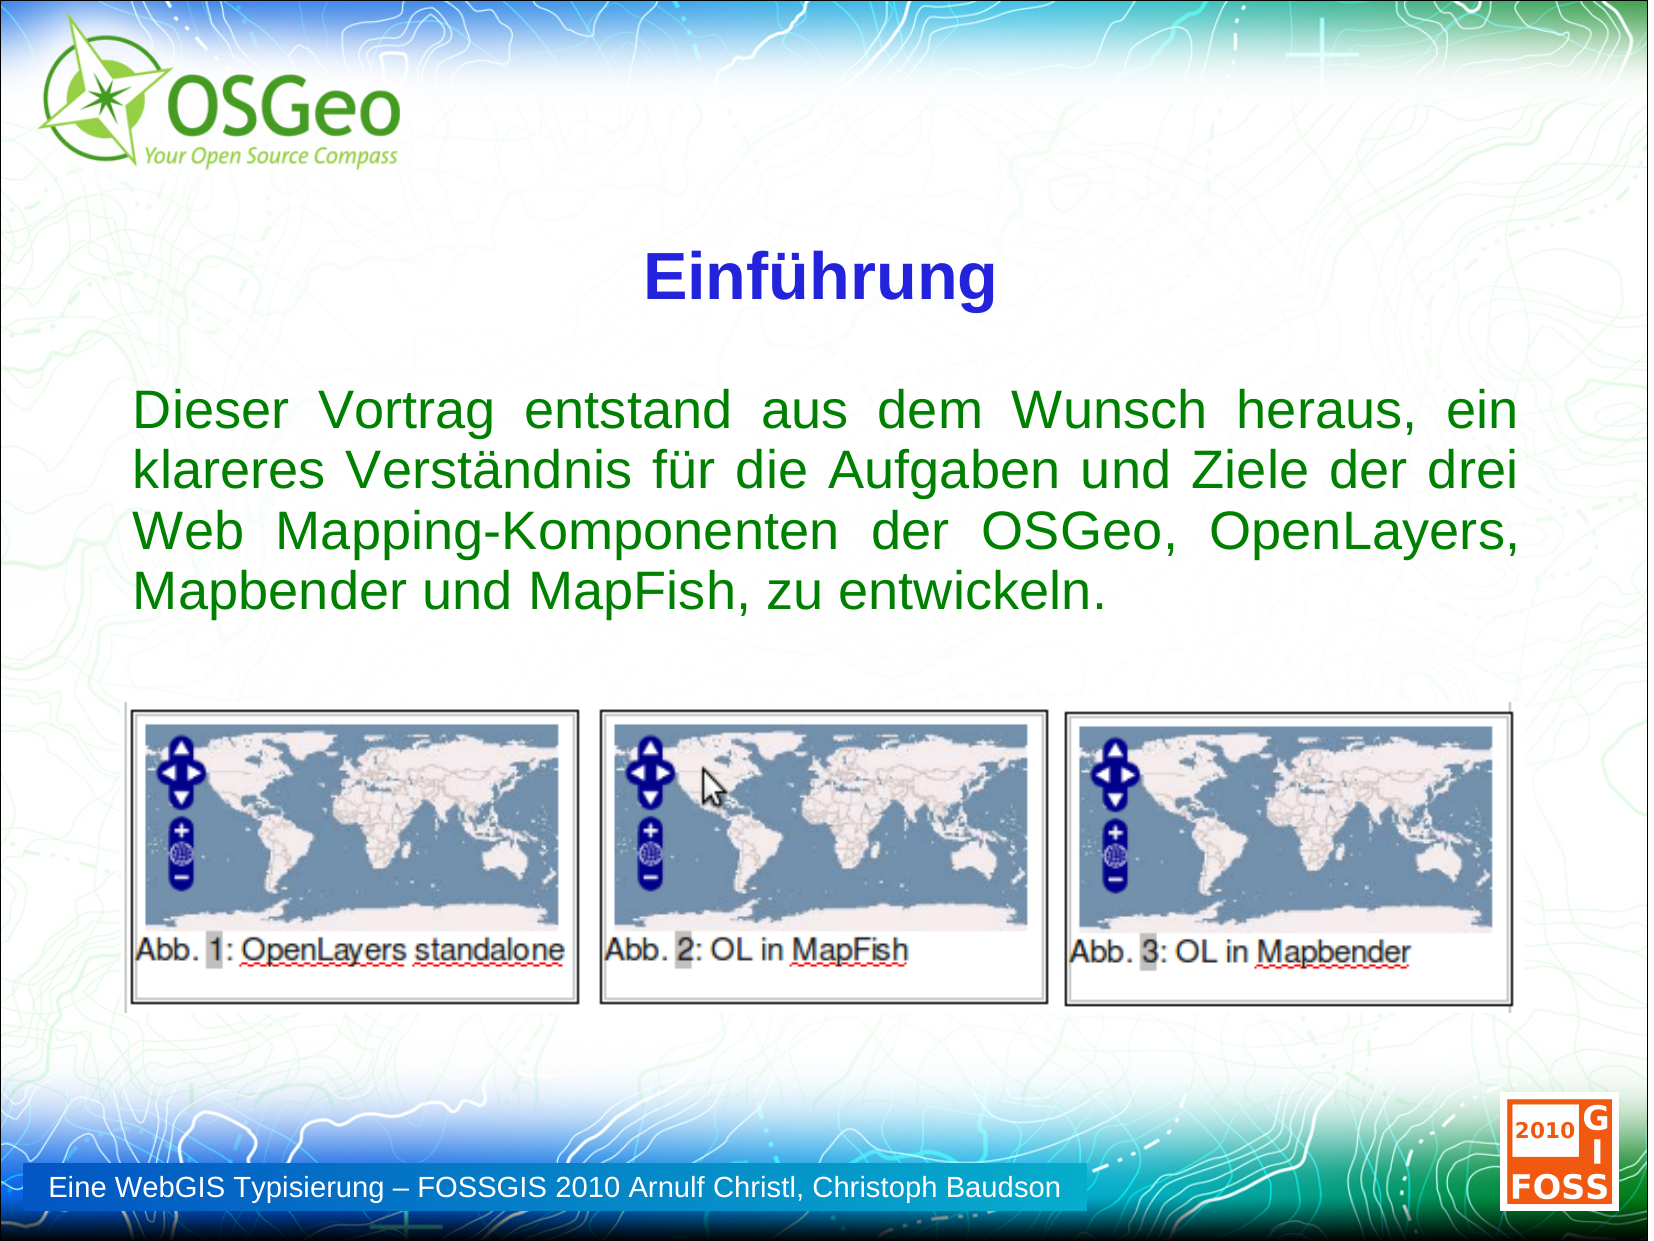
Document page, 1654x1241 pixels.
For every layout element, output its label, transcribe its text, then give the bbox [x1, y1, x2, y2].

title Einführung [76, 218, 1565, 335]
picture [1, 1, 1647, 1240]
text_box Dieser Vortrag entstand aus dem Wunsch heraus, ein klareres Verständnis für die Aufgaben und Ziele der drei Web Mapping-Komponenten der OSGeo, OpenLayers, Mapbender und MapFish, zu entwickeln. [118, 371, 1536, 656]
